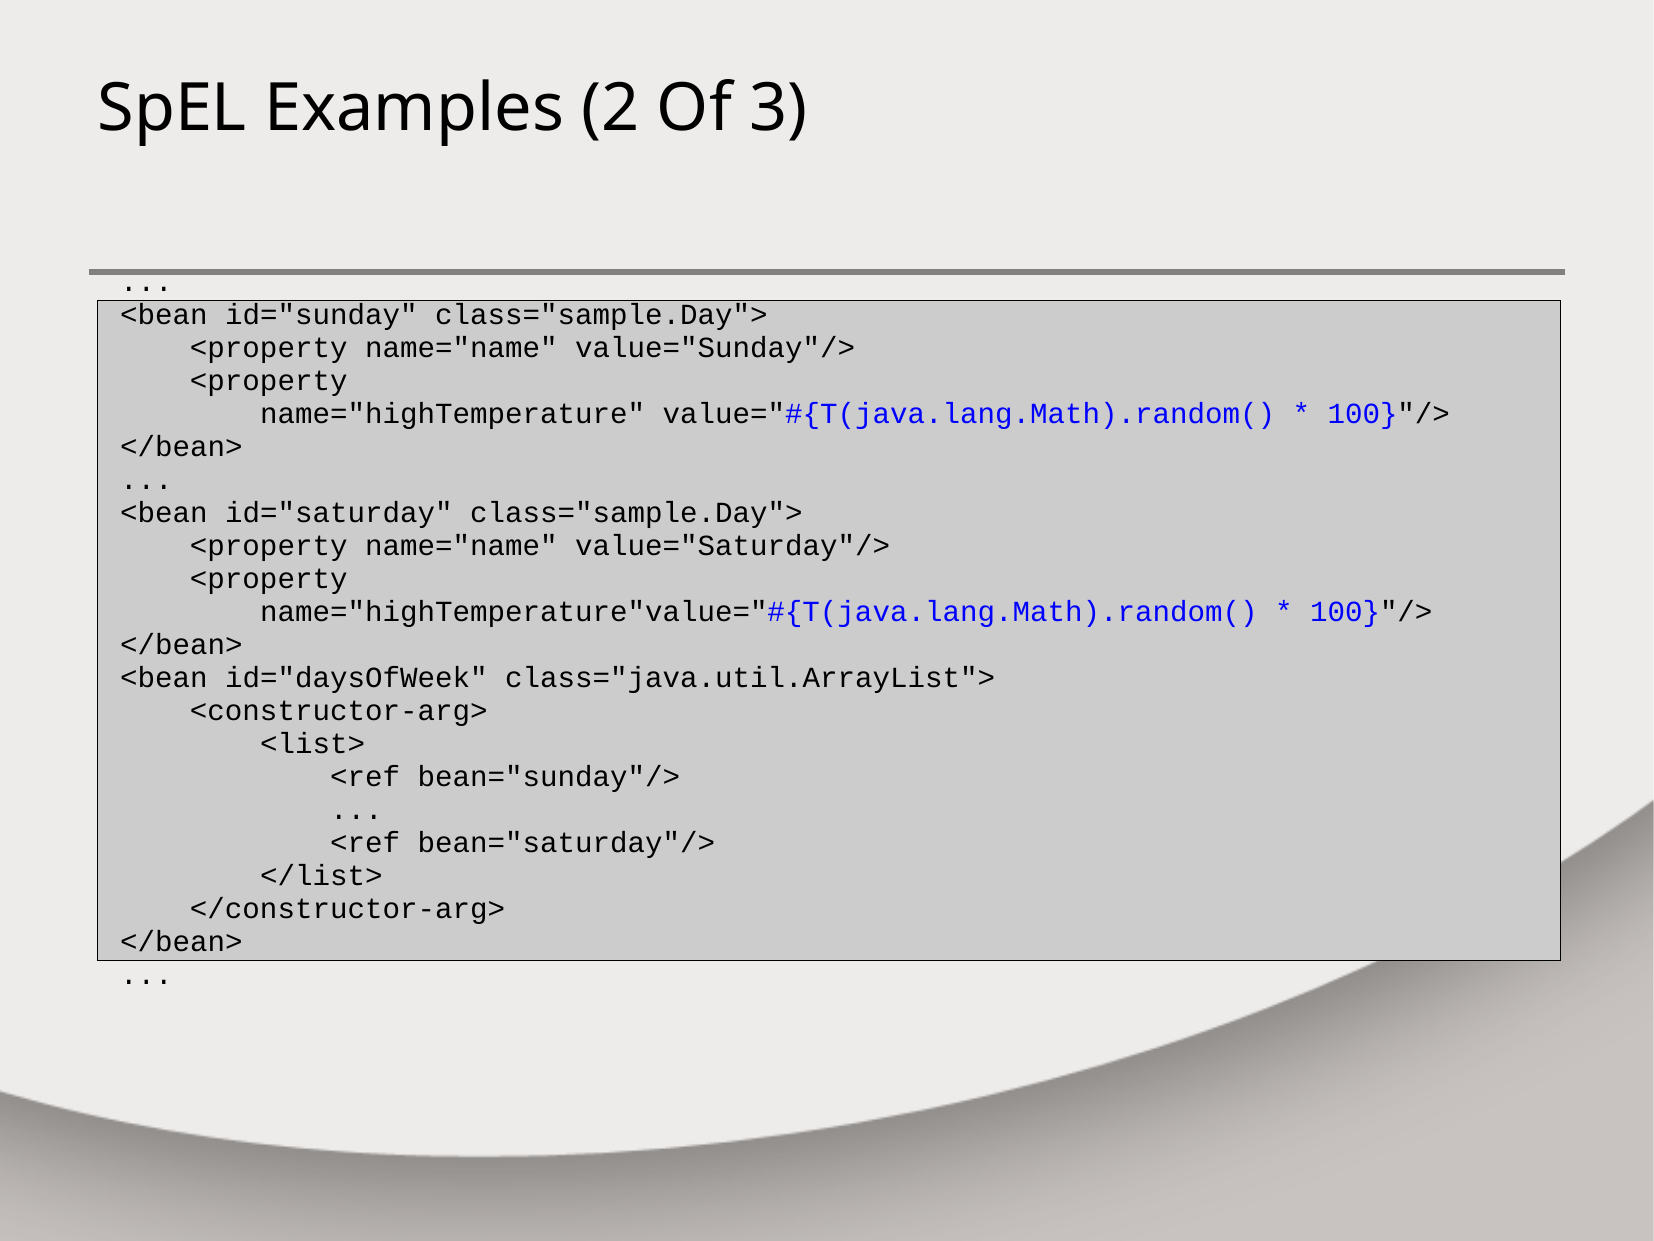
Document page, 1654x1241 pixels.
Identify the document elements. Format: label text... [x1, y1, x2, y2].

title SpEL Examples (2 Of 3) [97, 75, 1561, 226]
picture [0, 0, 1654, 1241]
text_box ... <bean id="sunday" class="sample.Day"> <property name="name" value="Sunday"/> <property name="highTemperature" value="#{T(java.lang.Math).random() * 100}"/> </bean> ... <bean id="saturday" class="sample.Day"> <property name="name" value="Saturday"/> <property name="highTemperature"value="#{T(java.lang.Math).random() * 100}"/> </bean> <bean id="daysOfWeek" class="java.util.ArrayList"> <constructor-arg> <list> <ref bean="sunday"/> ... <ref bean="saturday"/> </list> </constructor-arg> </bean> ... [97, 300, 1561, 961]
